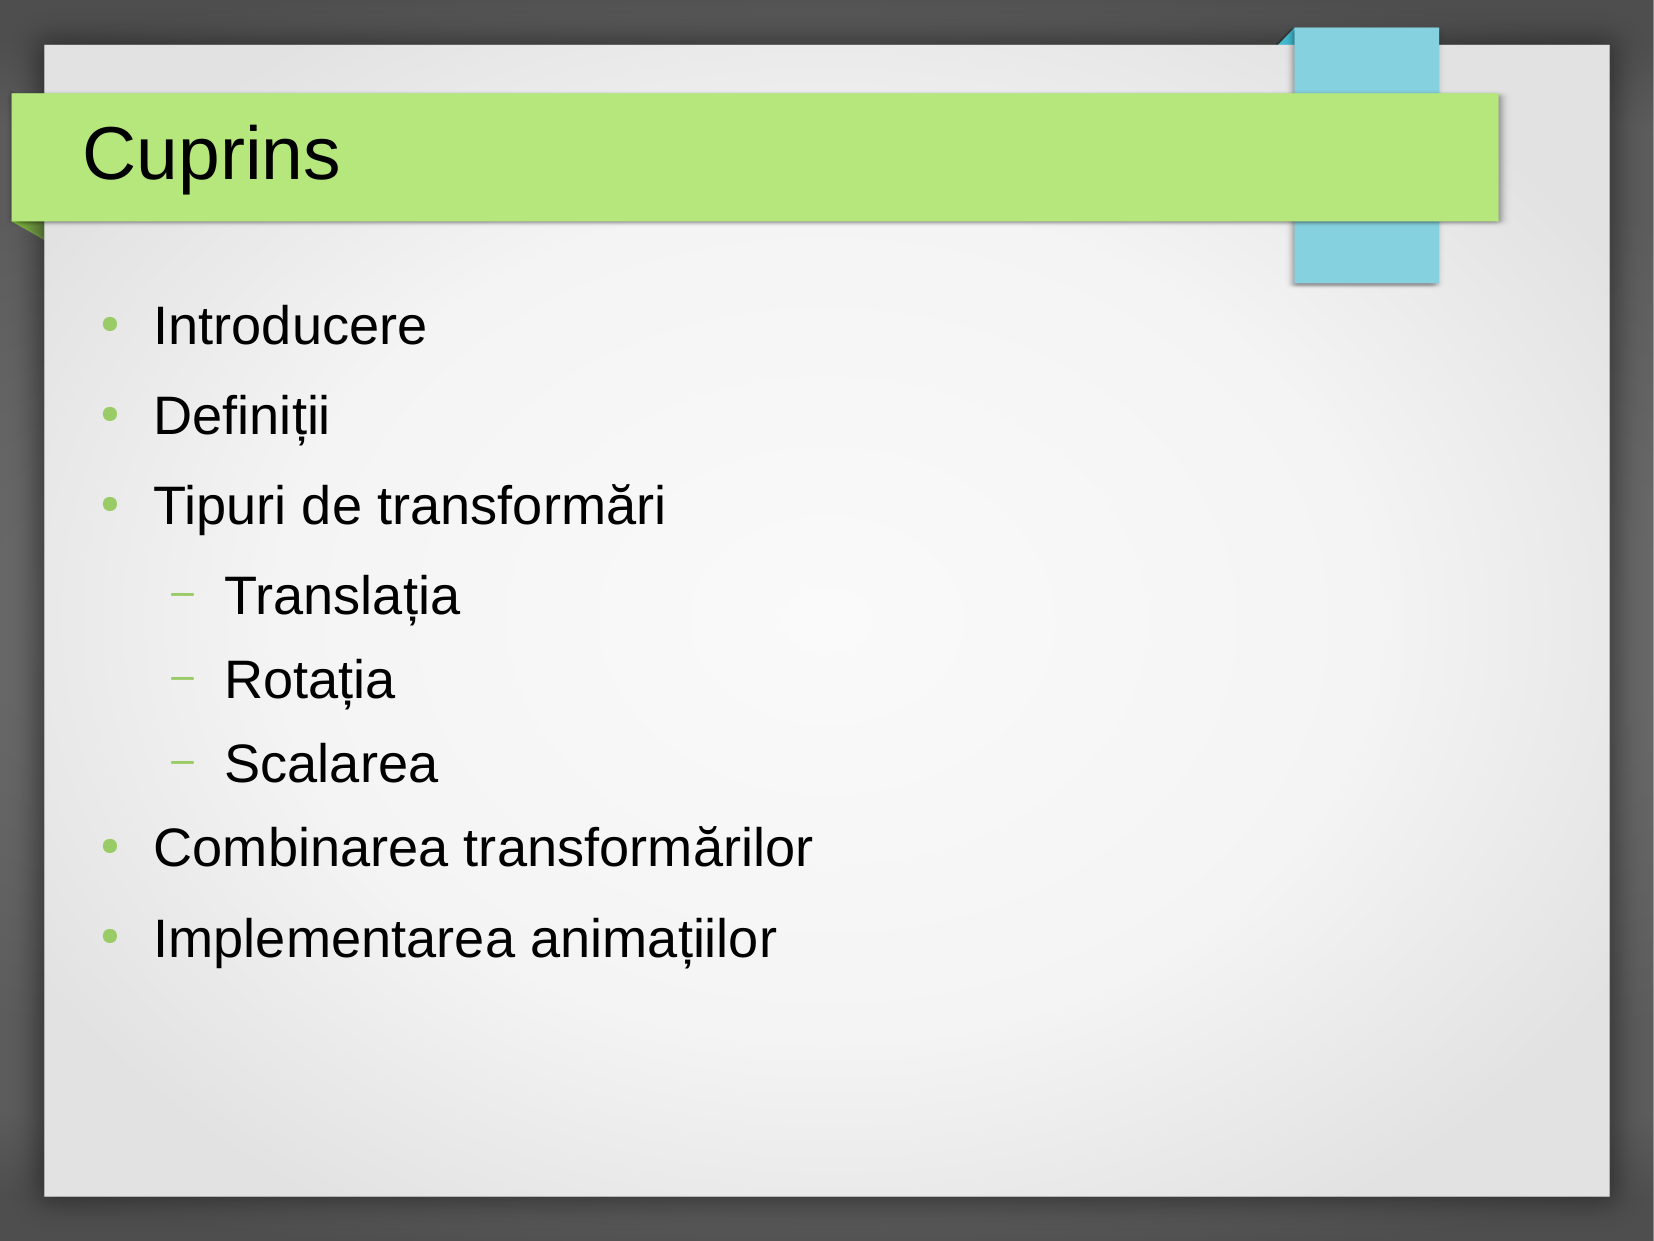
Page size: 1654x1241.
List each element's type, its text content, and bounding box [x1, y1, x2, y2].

picture [0, 0, 1654, 1241]
list Introducere Definiții Tipuri de transformări Translația Rotația Scalarea Combinarea transformărilor Implementarea animațiilor [82, 295, 1571, 1015]
title Cuprins [82, 94, 1264, 213]
